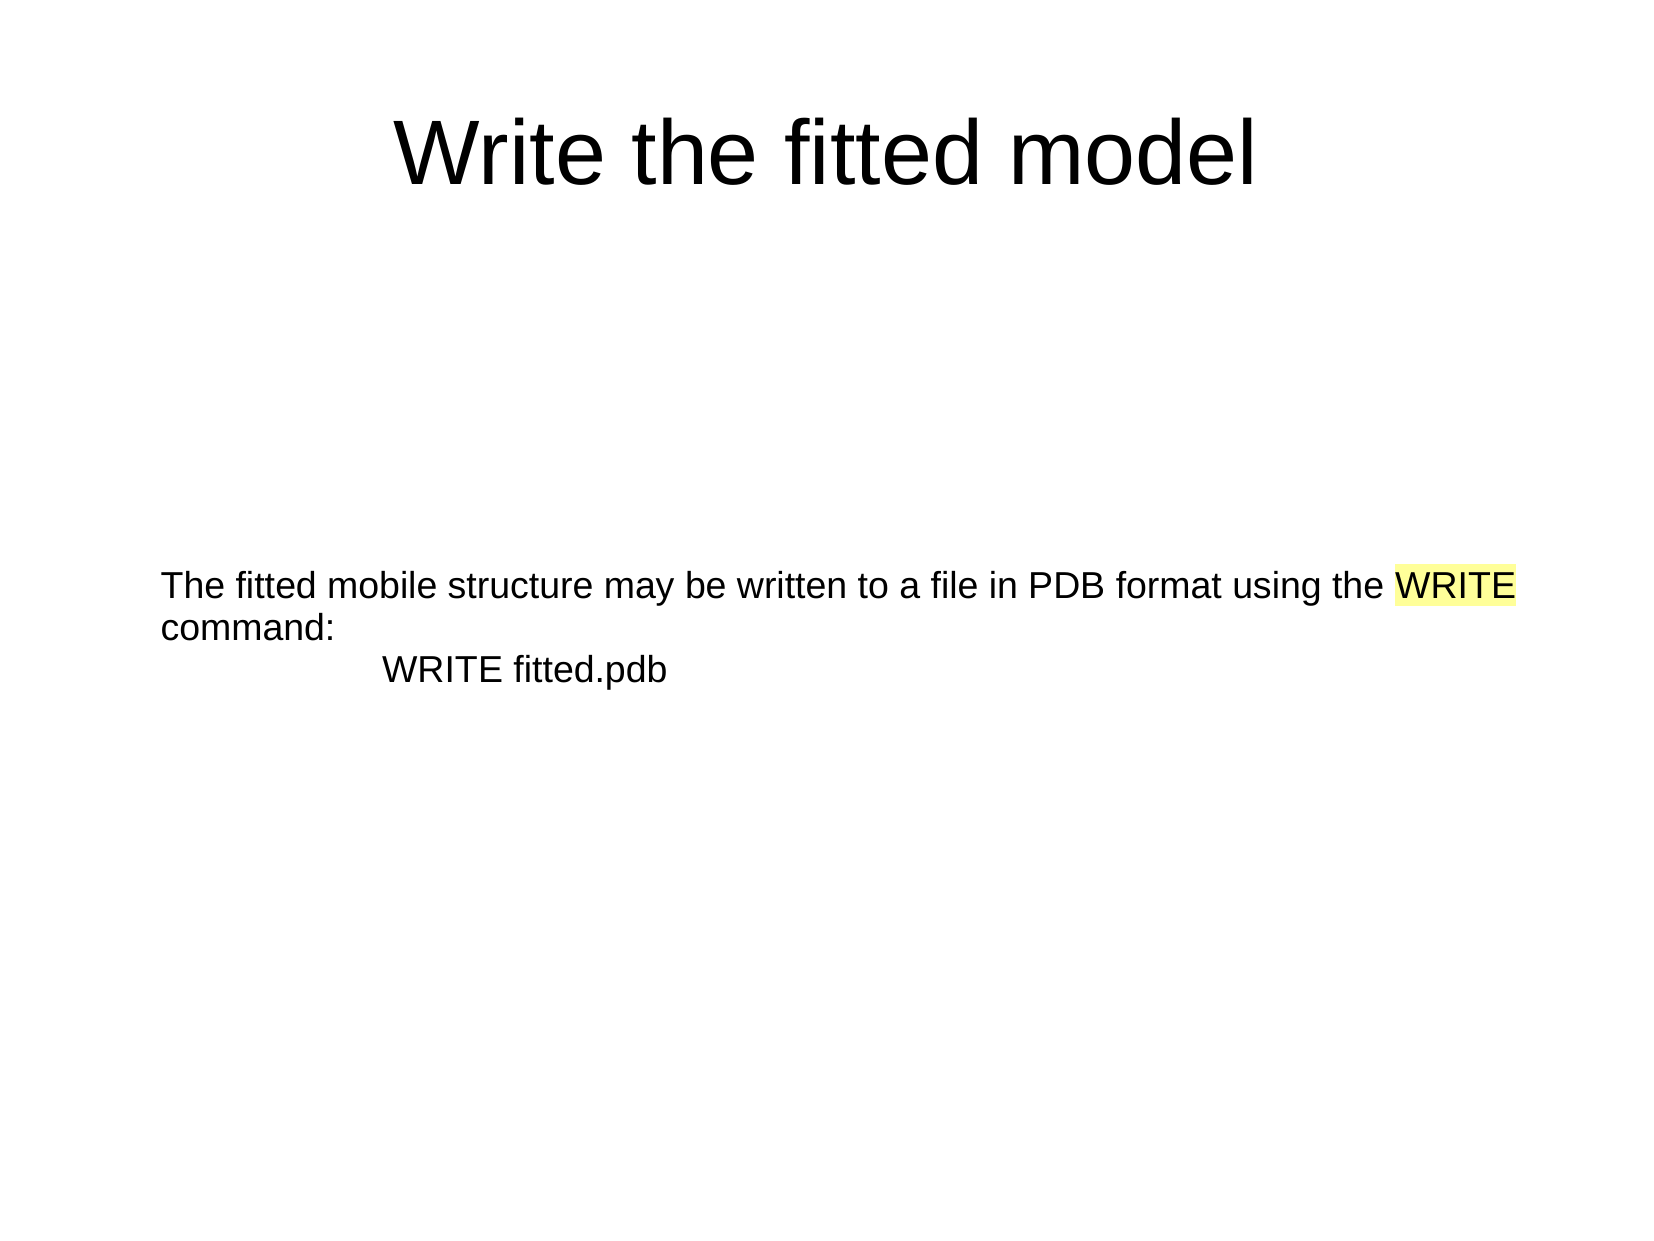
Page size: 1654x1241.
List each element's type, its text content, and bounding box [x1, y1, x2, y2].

title Write the fitted model [82, 49, 1571, 257]
text_box The fitted mobile structure may be written to a file in PDB format using the WRITE command: WRITE fitted.pdb [145, 556, 1532, 698]
